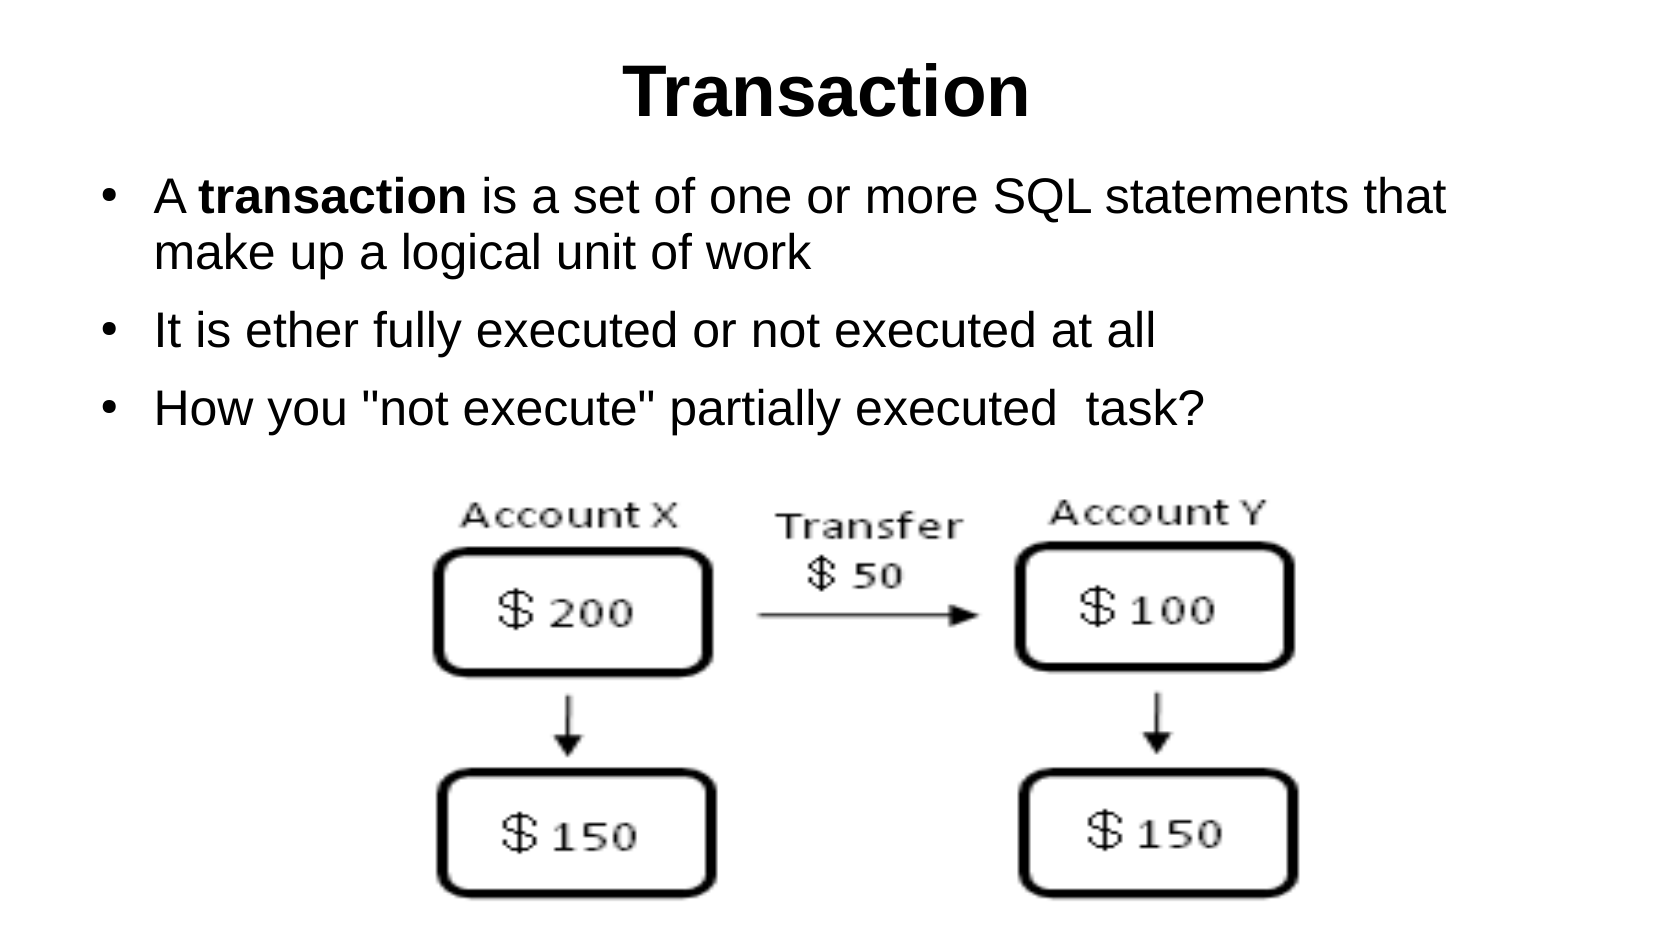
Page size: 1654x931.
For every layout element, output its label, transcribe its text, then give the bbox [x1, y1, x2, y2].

picture [405, 487, 1307, 904]
title Transaction [82, 37, 1571, 147]
list A transaction is a set of one or more SQL statements that make up a logical unit of work It is ether fully executed or not executed at all How you "not execute" partially executed task? [82, 168, 1538, 889]
